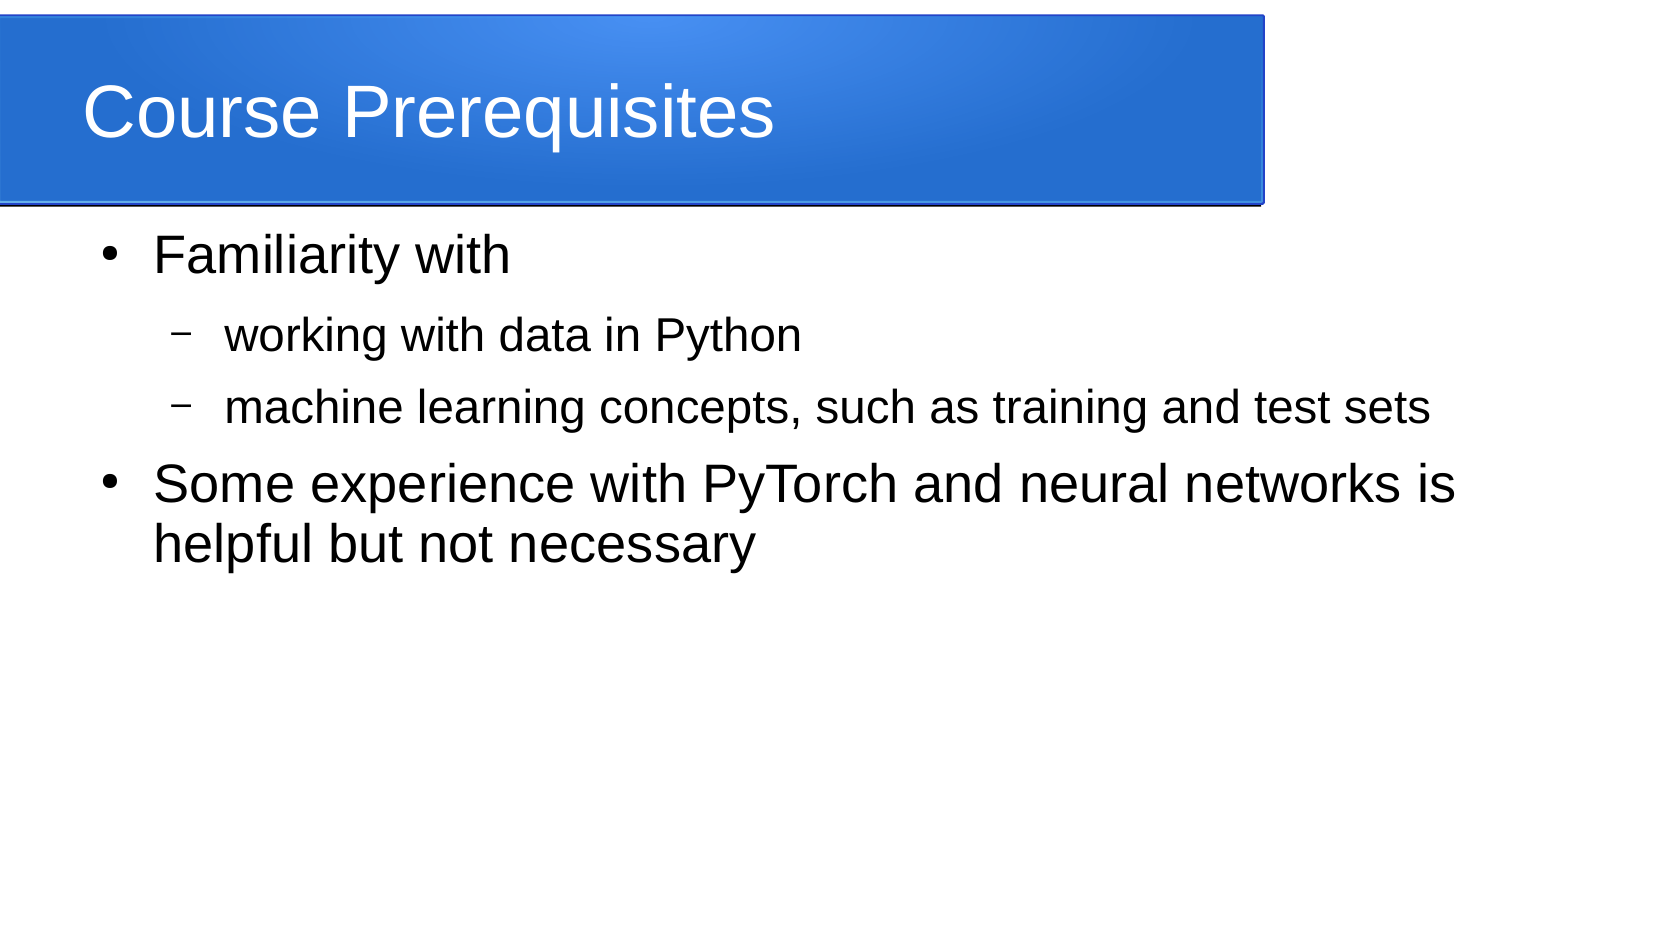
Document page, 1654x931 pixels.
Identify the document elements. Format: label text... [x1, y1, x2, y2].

list Familiarity with working with data in Python machine learning concepts, such as training and test sets Some experience with PyTorch and neural networks is helpful but not necessary [82, 224, 1571, 764]
title Course Prerequisites [82, 35, 1235, 189]
